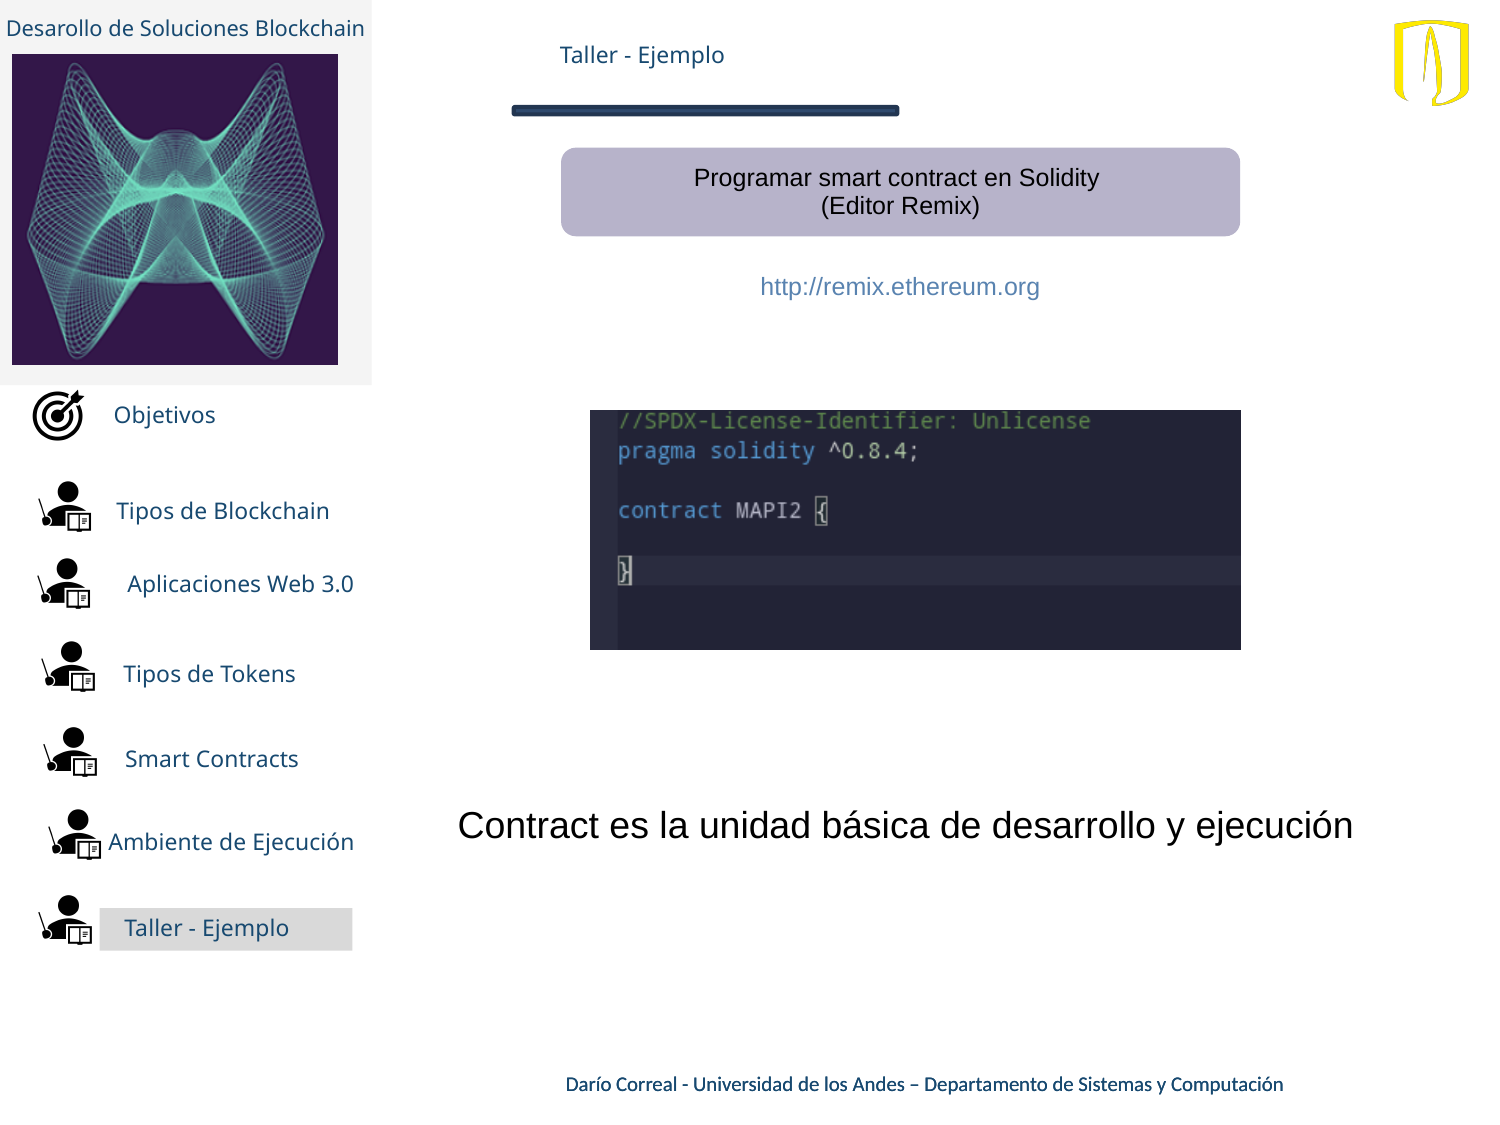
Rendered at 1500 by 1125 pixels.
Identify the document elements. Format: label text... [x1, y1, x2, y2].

text_box Contract es la unidad básica de desarrollo y ejecución [442, 797, 1369, 855]
text_box Ambiente de Ejecución [63, 820, 370, 863]
text_box Taller - Ejemplo [109, 905, 305, 949]
picture [590, 410, 1241, 650]
text_box Taller - Ejemplo [544, 32, 740, 76]
text_box http://remix.ethereum.org [708, 265, 1093, 328]
picture [47, 800, 109, 863]
text_box Objetivos [98, 393, 231, 437]
picture [42, 718, 105, 780]
text_box Darío Correal - Universidad de los Andes – Departamento de Sistemas y Computación [551, 1062, 1300, 1103]
picture [36, 549, 98, 612]
picture [37, 886, 100, 948]
picture [37, 472, 99, 535]
picture [27, 384, 90, 446]
text_box Aplicaciones Web 3.0 [112, 562, 370, 605]
text_box Smart Contracts [110, 737, 314, 781]
picture [40, 632, 103, 695]
text_box Programar smart contract en Solidity (Editor Remix) [561, 147, 1241, 237]
text_box Tipos de Blockchain [101, 489, 346, 532]
text_box [99, 908, 353, 951]
text_box [513, 107, 898, 115]
picture [1387, 19, 1476, 107]
picture [12, 54, 338, 365]
text_box Tipos de Tokens [108, 652, 312, 695]
